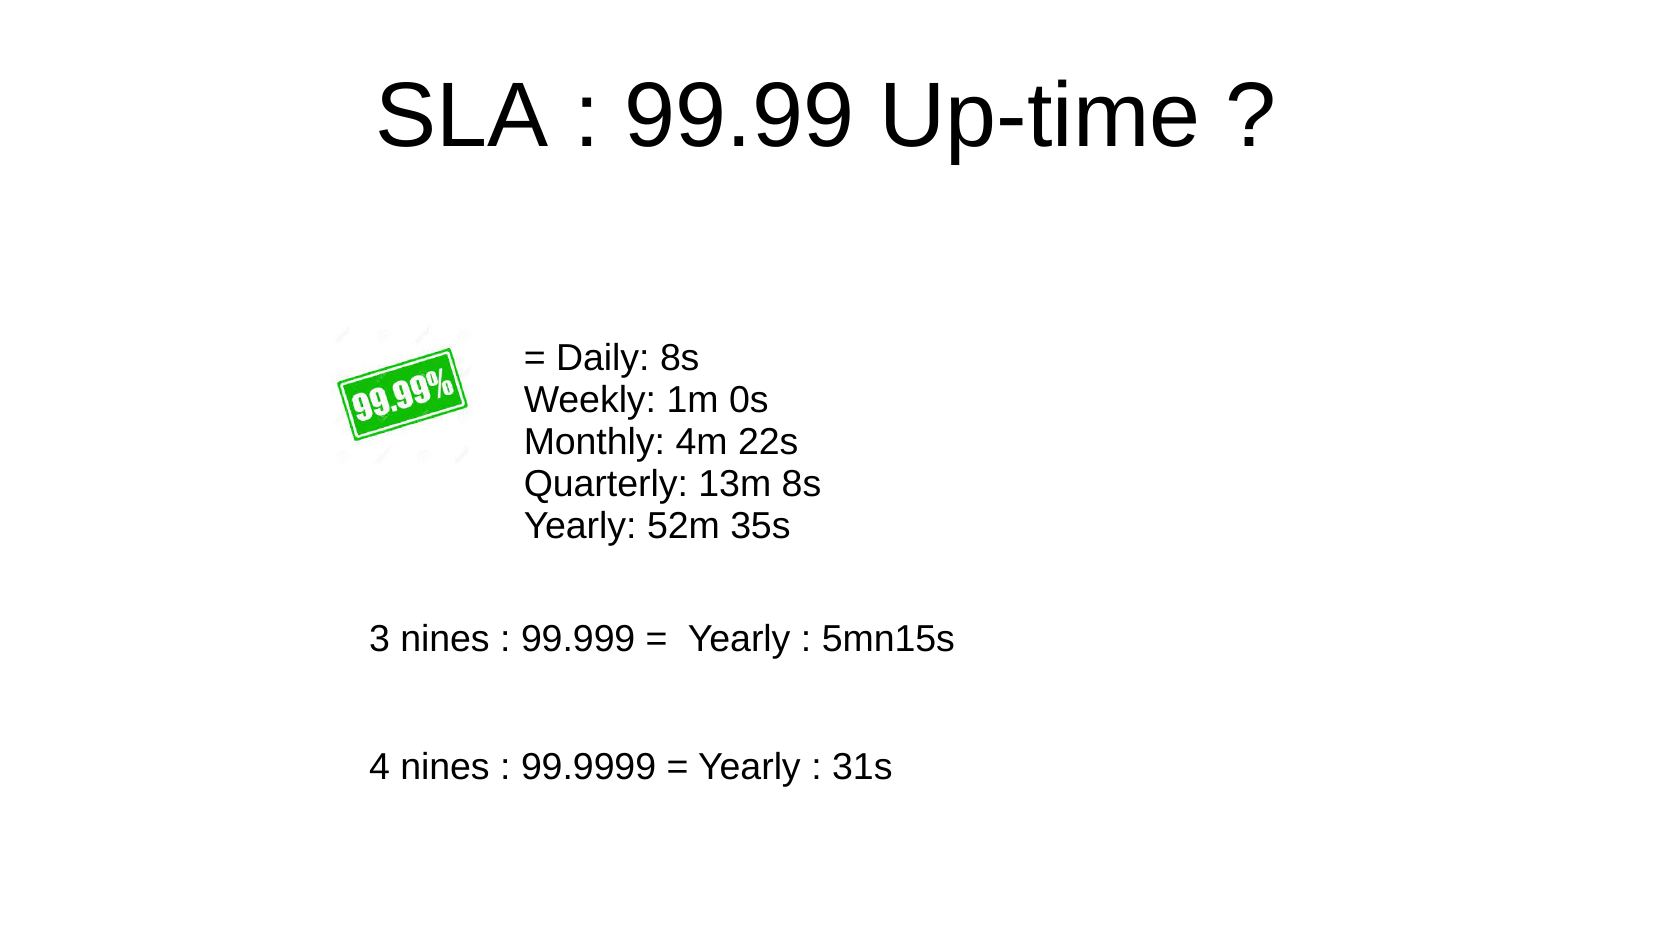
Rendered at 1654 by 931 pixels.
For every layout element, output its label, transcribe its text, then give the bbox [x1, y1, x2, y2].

title SLA : 99.99 Up-time ? [82, 37, 1571, 193]
text_box 3 nines : 99.999 = Yearly : 5mn15s [354, 609, 1093, 709]
text_box = Daily: 8s Weekly: 1m 0s Monthly: 4m 22s Quarterly: 13m 8s Yearly: 52m 35s [509, 329, 837, 554]
text_box 4 nines : 99.9999 = Yearly : 31s [354, 738, 938, 812]
picture [331, 324, 473, 466]
